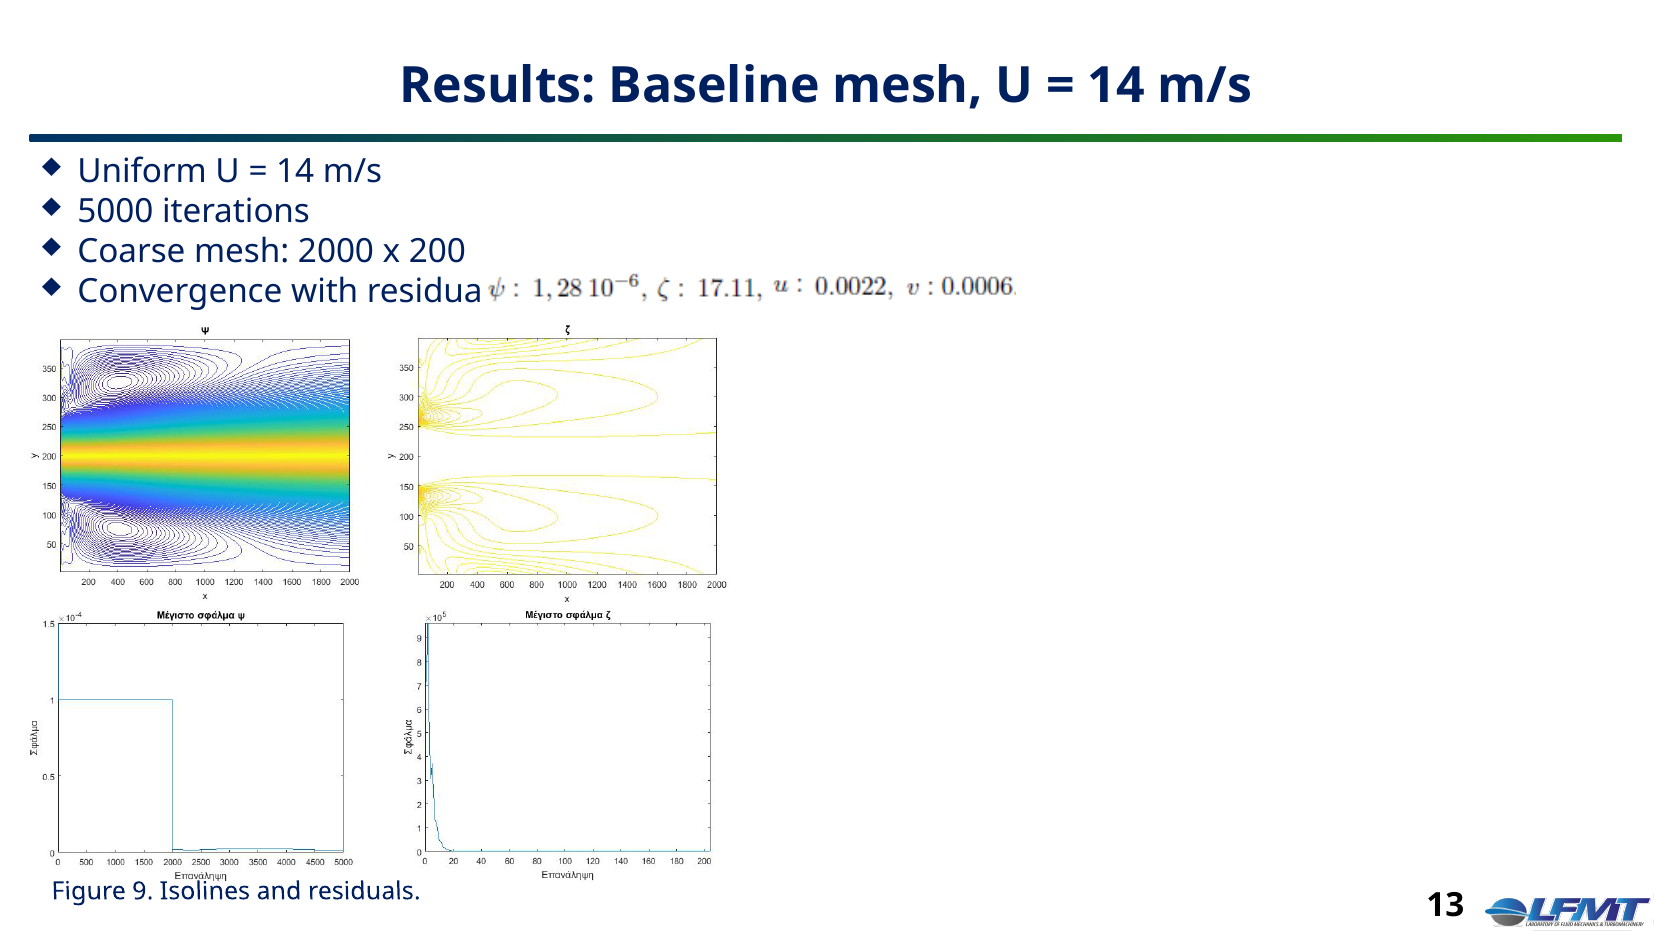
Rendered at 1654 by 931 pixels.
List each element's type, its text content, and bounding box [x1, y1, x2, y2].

text_box [1525, 886, 1654, 931]
text_box Figure 9. Isolines and residuals. [0, 866, 673, 931]
picture [1485, 893, 1651, 931]
picture [10, 316, 753, 882]
text_box Uniform U = 14 m/s 5000 iterations Coarse mesh: 2000 x 200 Convergence with residuals: [27, 141, 1619, 362]
title Results: Baseline mesh, U = 14 m/s [28, 34, 1625, 130]
picture [484, 269, 1016, 308]
slide_number <αριθμός> [1093, 880, 1480, 931]
